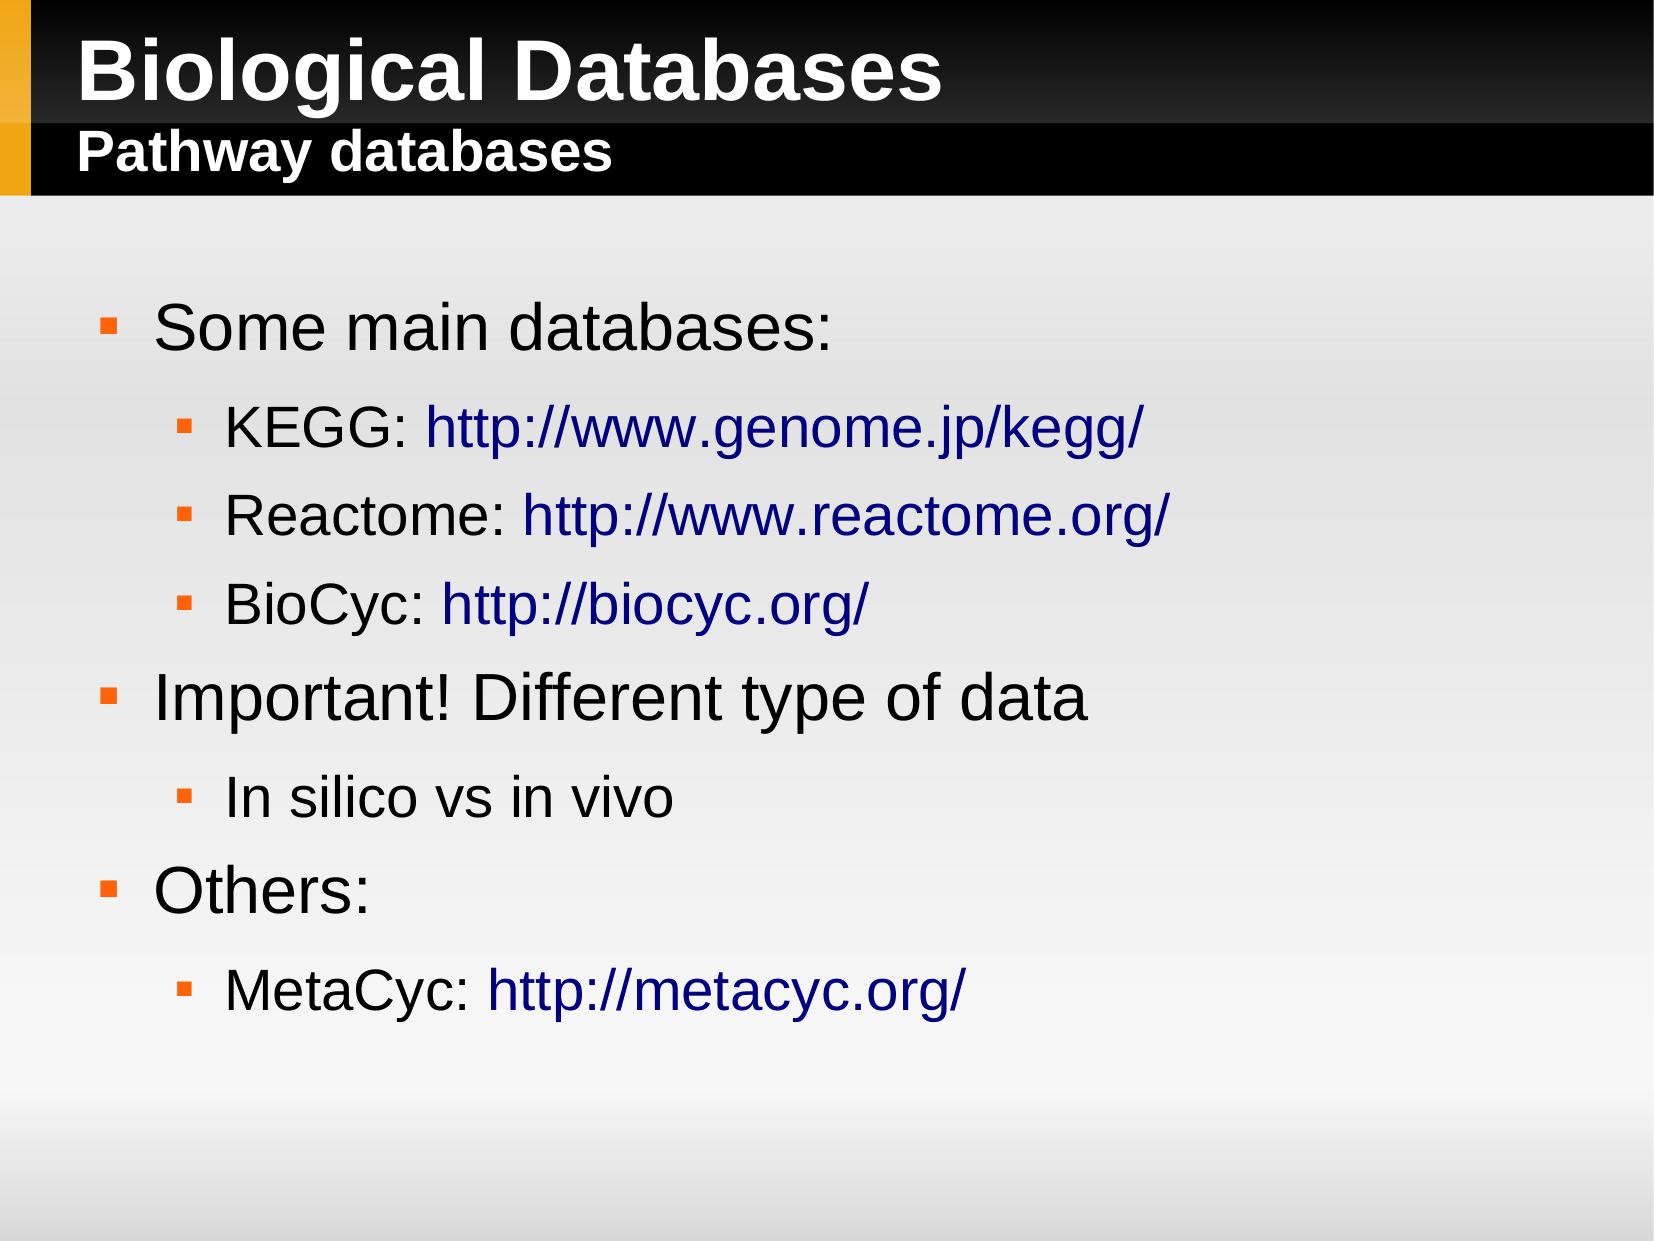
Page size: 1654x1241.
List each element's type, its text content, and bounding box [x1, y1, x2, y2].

list Some main databases: KEGG: http://www.genome.jp/kegg/ Reactome: http://www.reactome.org/ BioCyc: http://biocyc.org/ Important! Different type of data In silico vs in vivo Others: MetaCyc: http://metacyc.org/ [82, 290, 1571, 1109]
picture [0, 0, 1654, 1241]
title Biological Databases Pathway databases [76, 0, 1565, 208]
